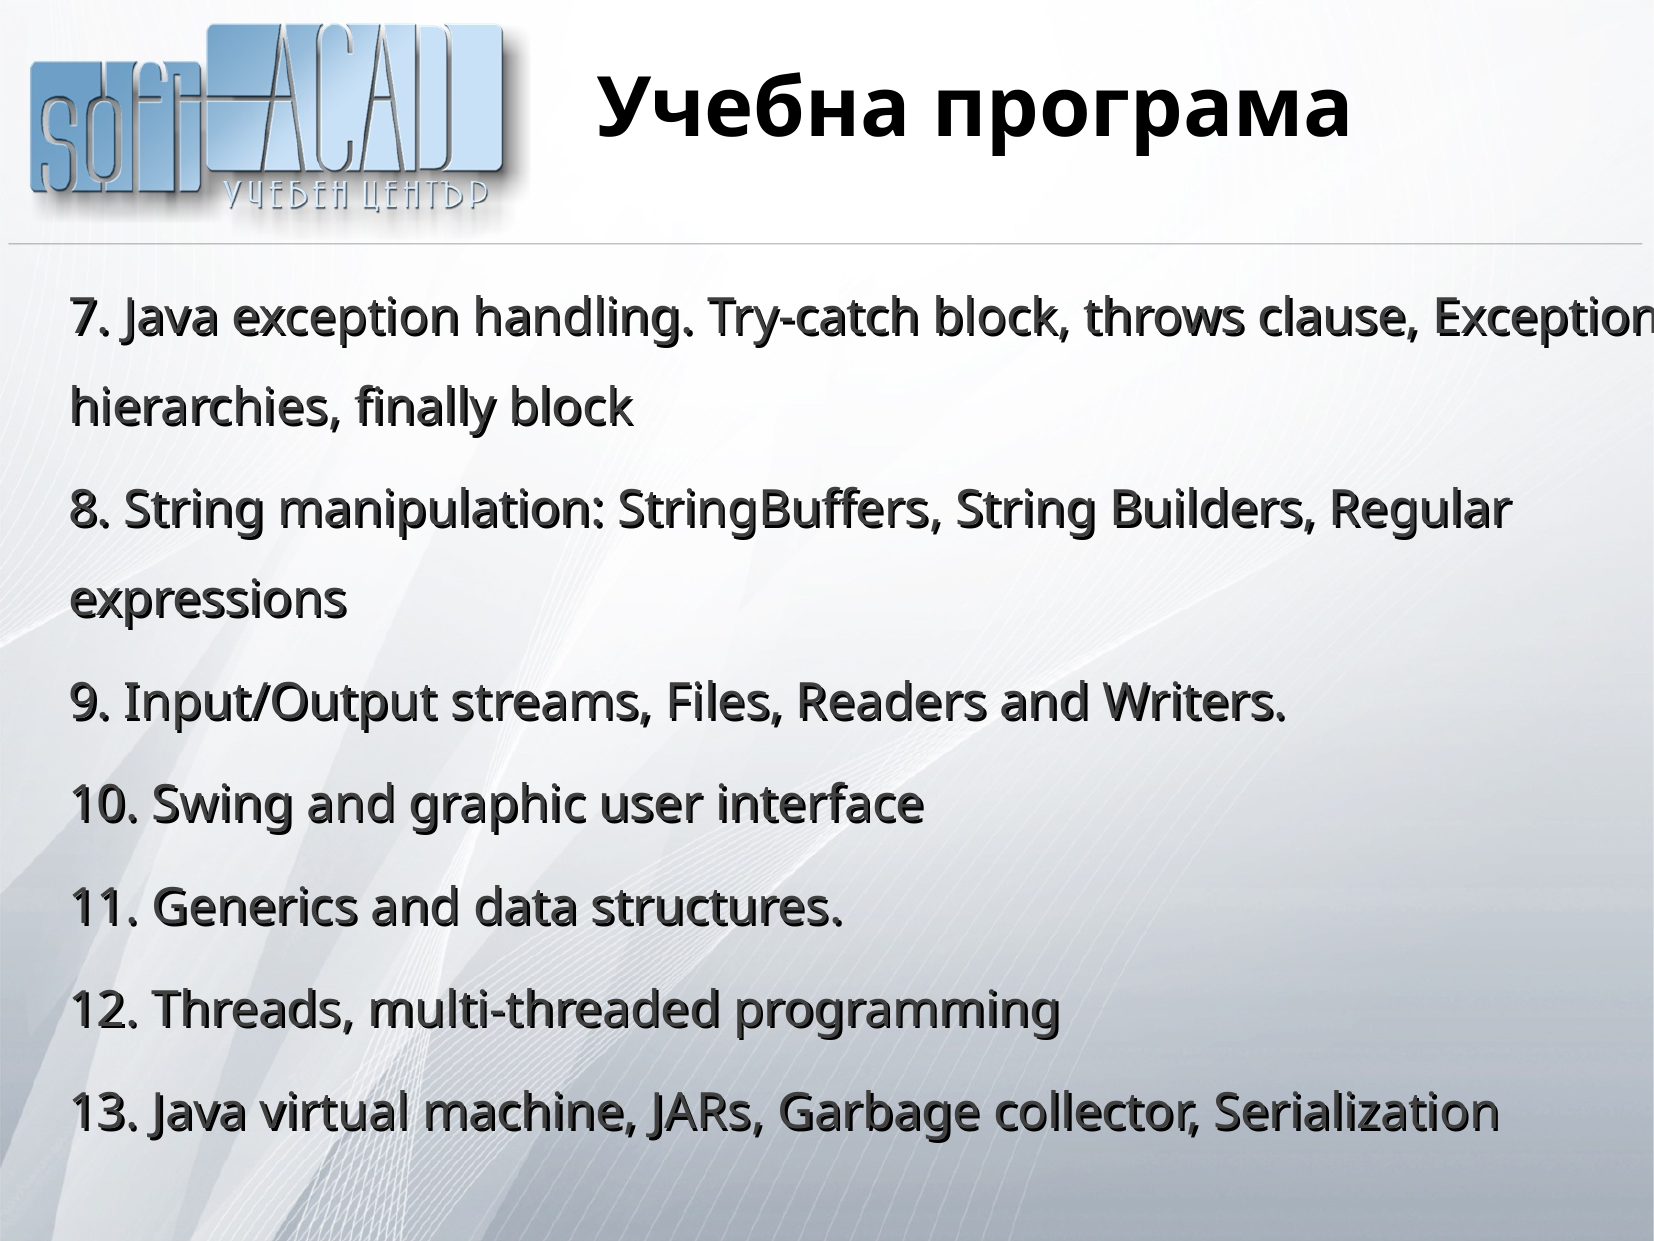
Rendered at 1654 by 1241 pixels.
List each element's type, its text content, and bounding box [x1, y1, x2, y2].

title Учебна програма [464, 45, 1604, 241]
list 7. Java exception handling. Try-catch block, throws clause, Exception hierarchies, finally block 8. String manipulation: StringBuffers, String Builders, Regular expressions 9. Input/Output streams, Files, Readers and Writers. 10. Swing and graphic user interface 11. Generics and data structures. 12. Threads, multi-threaded programming 13. Java virtual machine, JARs, Garbage collector, Serialization [51, 245, 1654, 1241]
